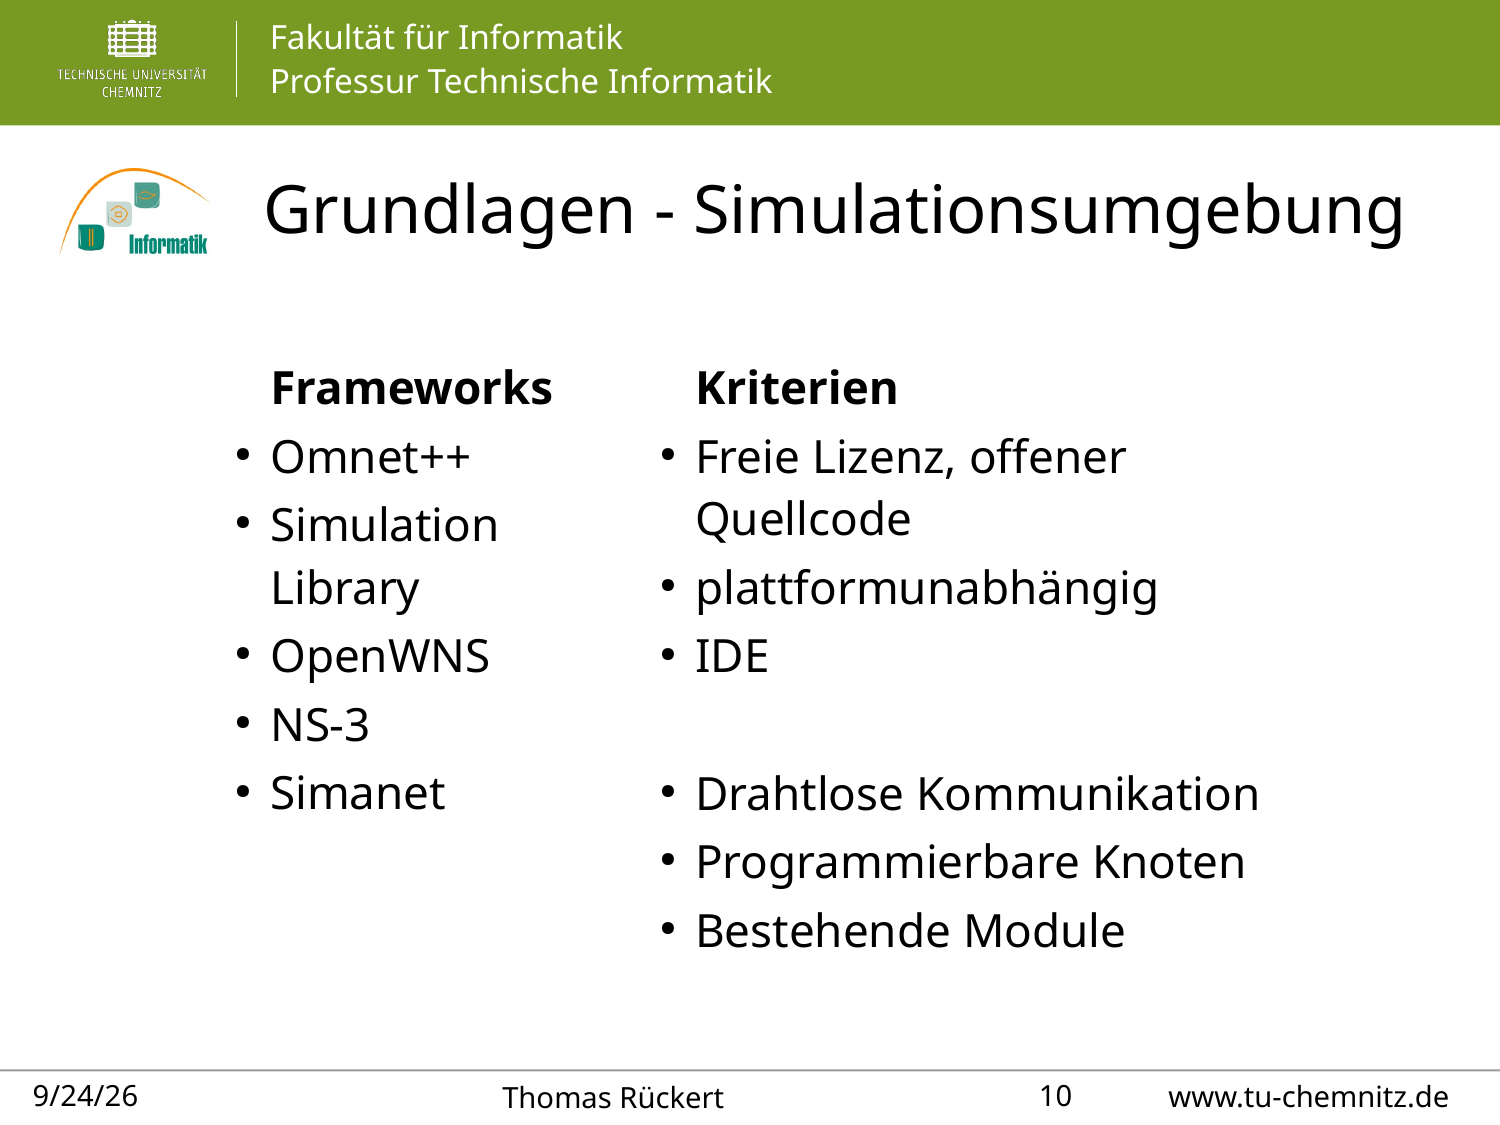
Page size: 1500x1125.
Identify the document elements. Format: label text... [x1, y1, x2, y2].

slide_number 31 [750, 1069, 1088, 1125]
text_box Kriterien Freie Lizenz, offener Quellcode plattformunabhängig IDE Drahtlose Kommunikation Programmierbare Knoten Bestehende Module [645, 348, 1300, 890]
title Grundlagen - Simulationsumgebung [248, 159, 1459, 271]
footer Thomas Rückert [360, 1069, 750, 1125]
picture [25, 0, 239, 130]
text_box Frameworks Omnet++ Simulation Library OpenWNS NS-3 Simanet [220, 348, 628, 896]
slide_number 7/22/15 [17, 1069, 356, 1125]
picture [59, 168, 212, 256]
